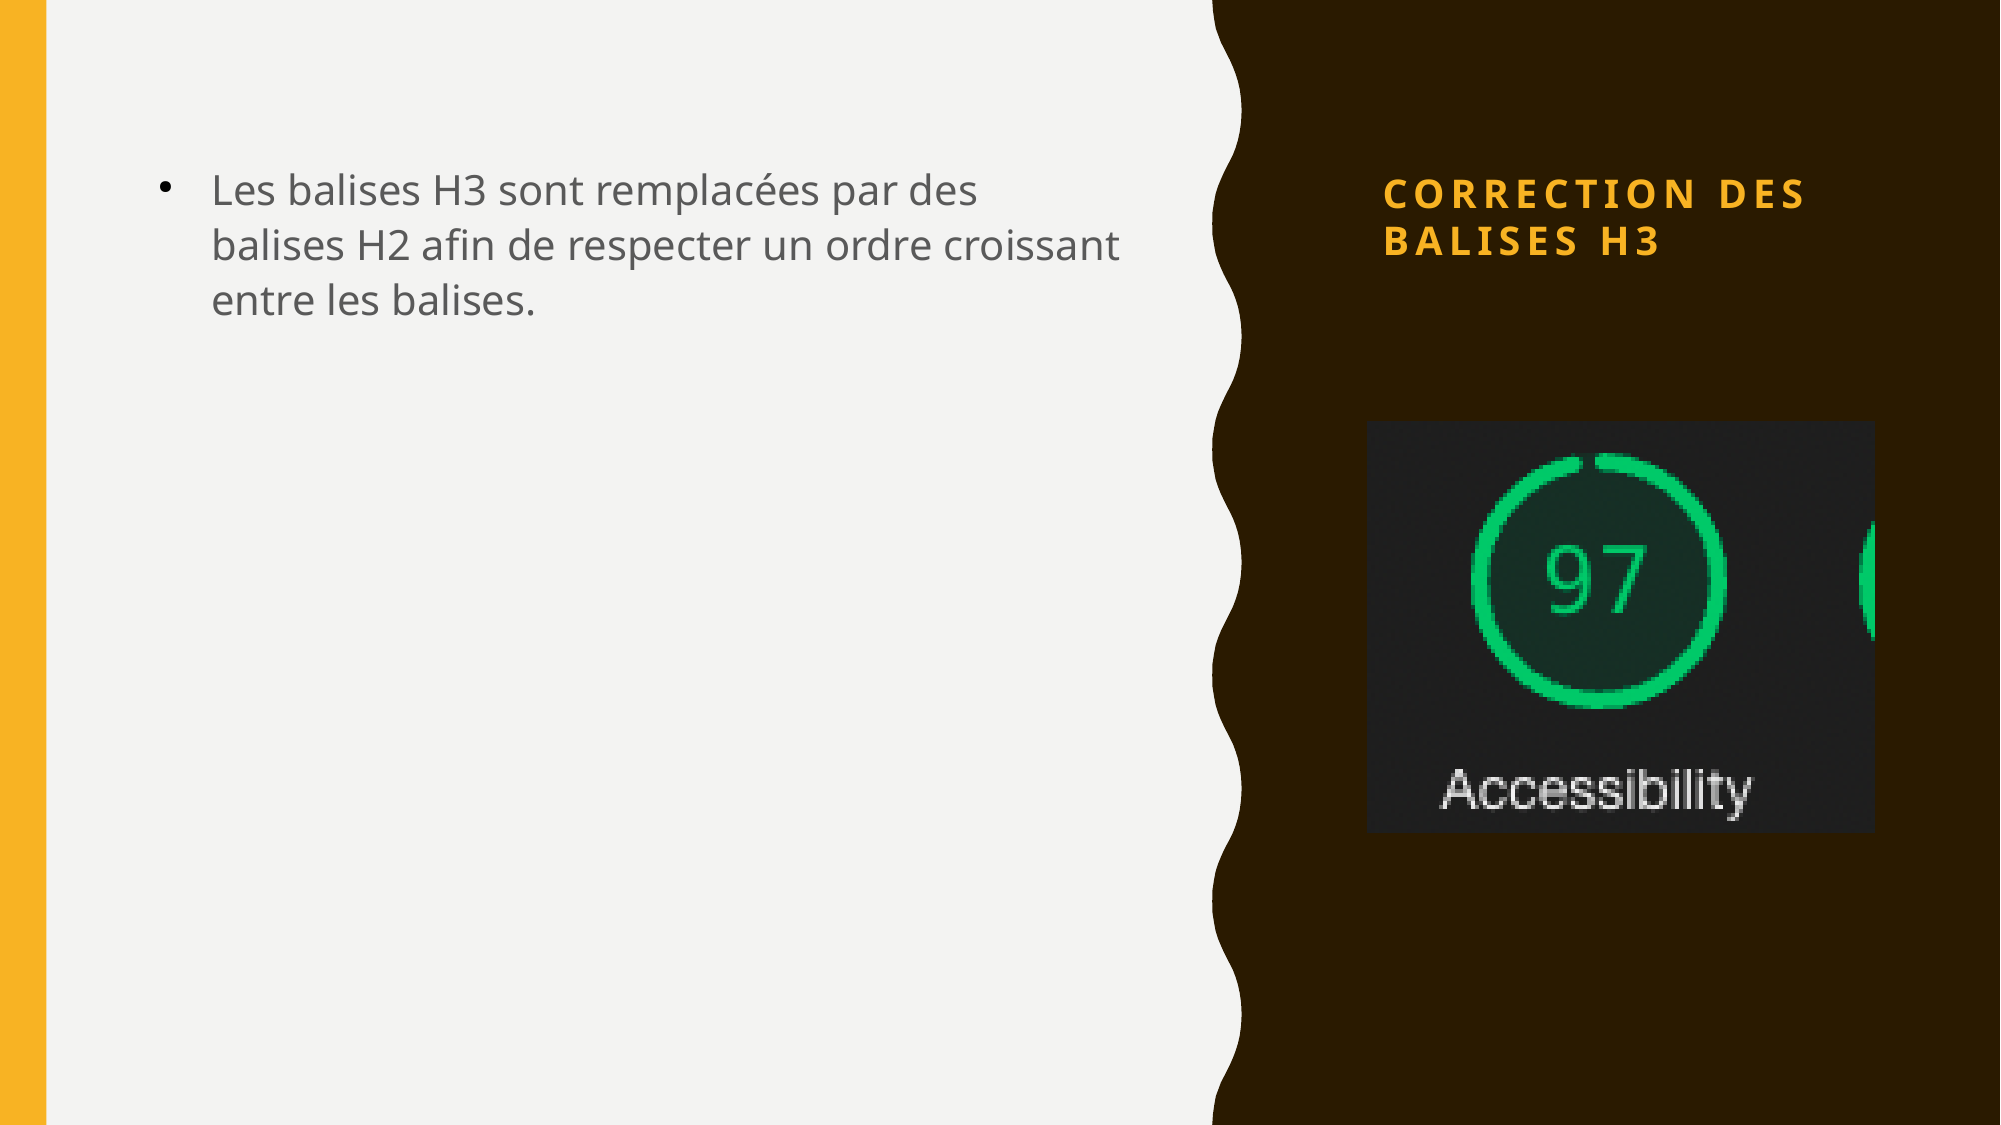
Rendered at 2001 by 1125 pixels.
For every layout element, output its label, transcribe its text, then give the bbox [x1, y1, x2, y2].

title Correction des balises H3 [1367, 75, 1875, 272]
picture [1367, 421, 1875, 833]
list Les balises H3 sont remplacées par des balises H2 afin de respecter un ordre croissant entre les balises. [125, 151, 1136, 969]
